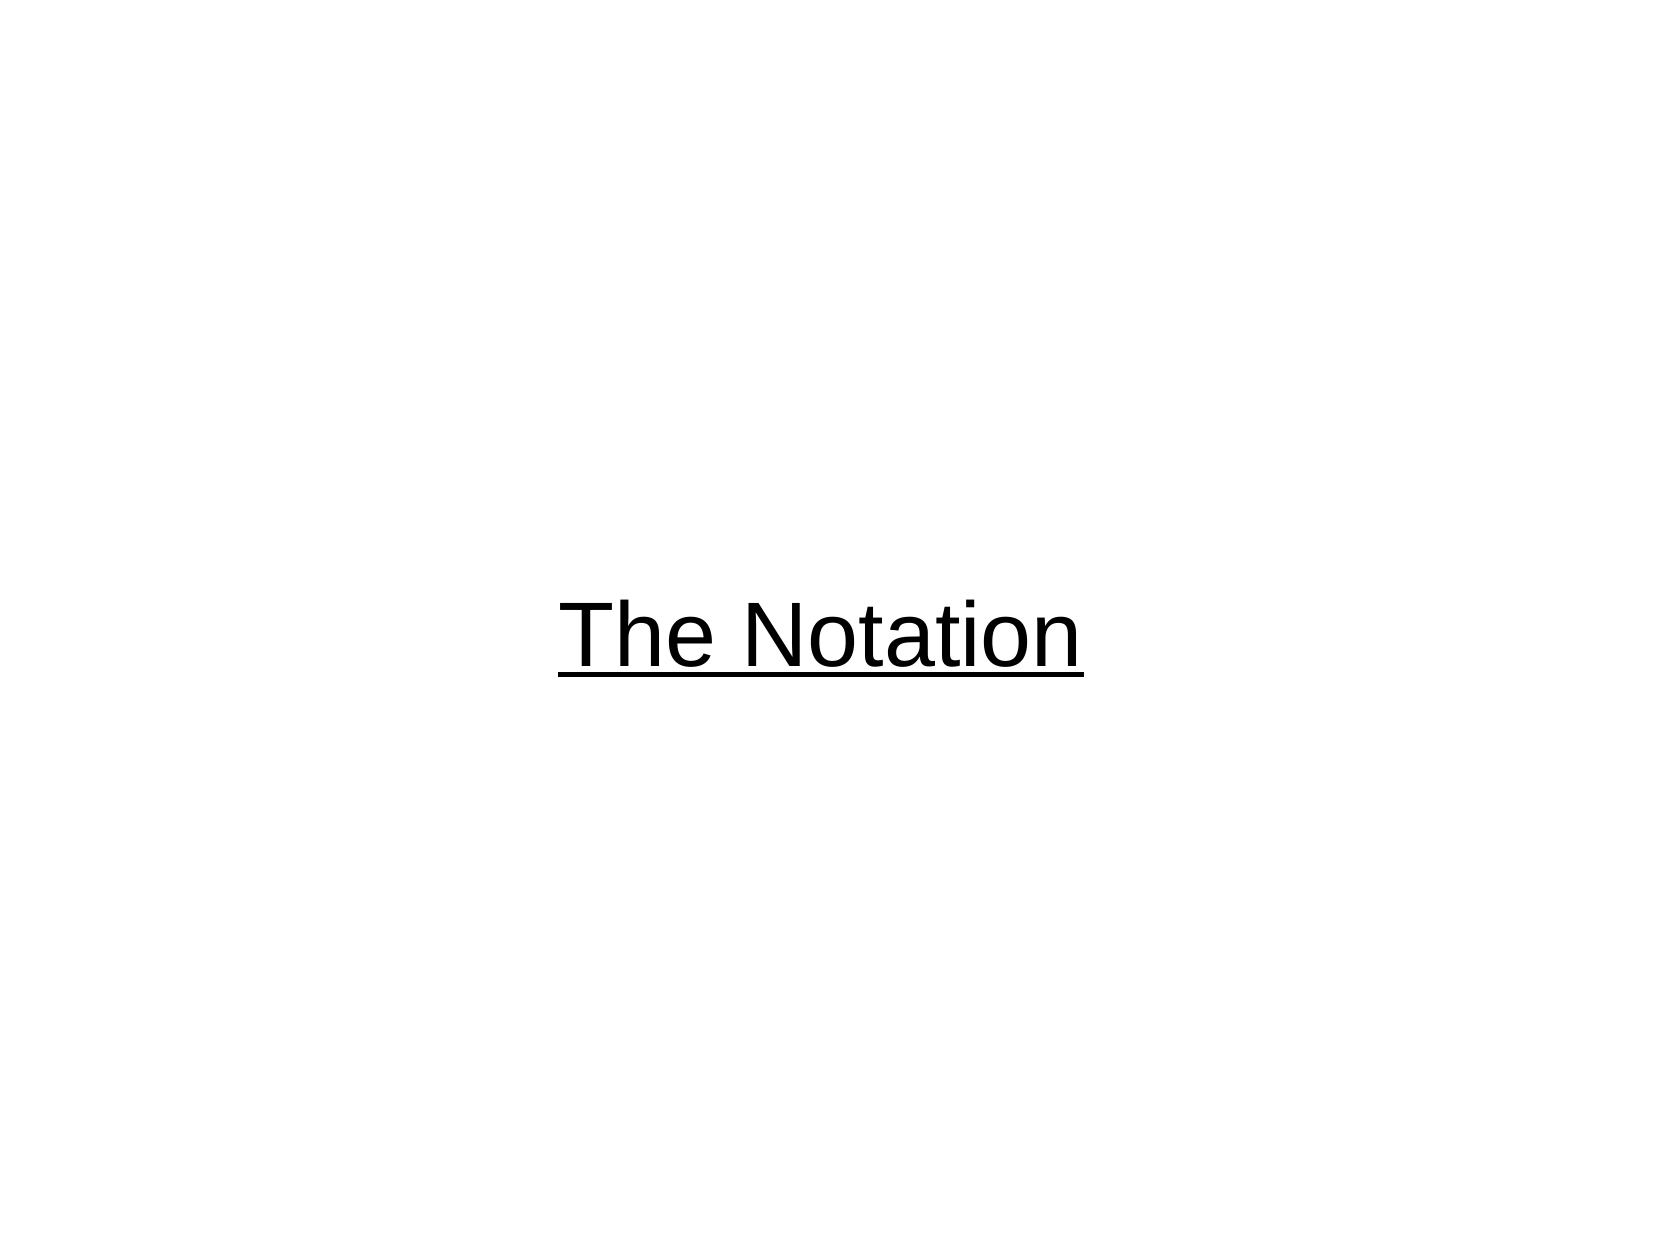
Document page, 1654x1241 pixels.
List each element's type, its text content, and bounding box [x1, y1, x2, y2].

title The Notation [76, 531, 1565, 739]
